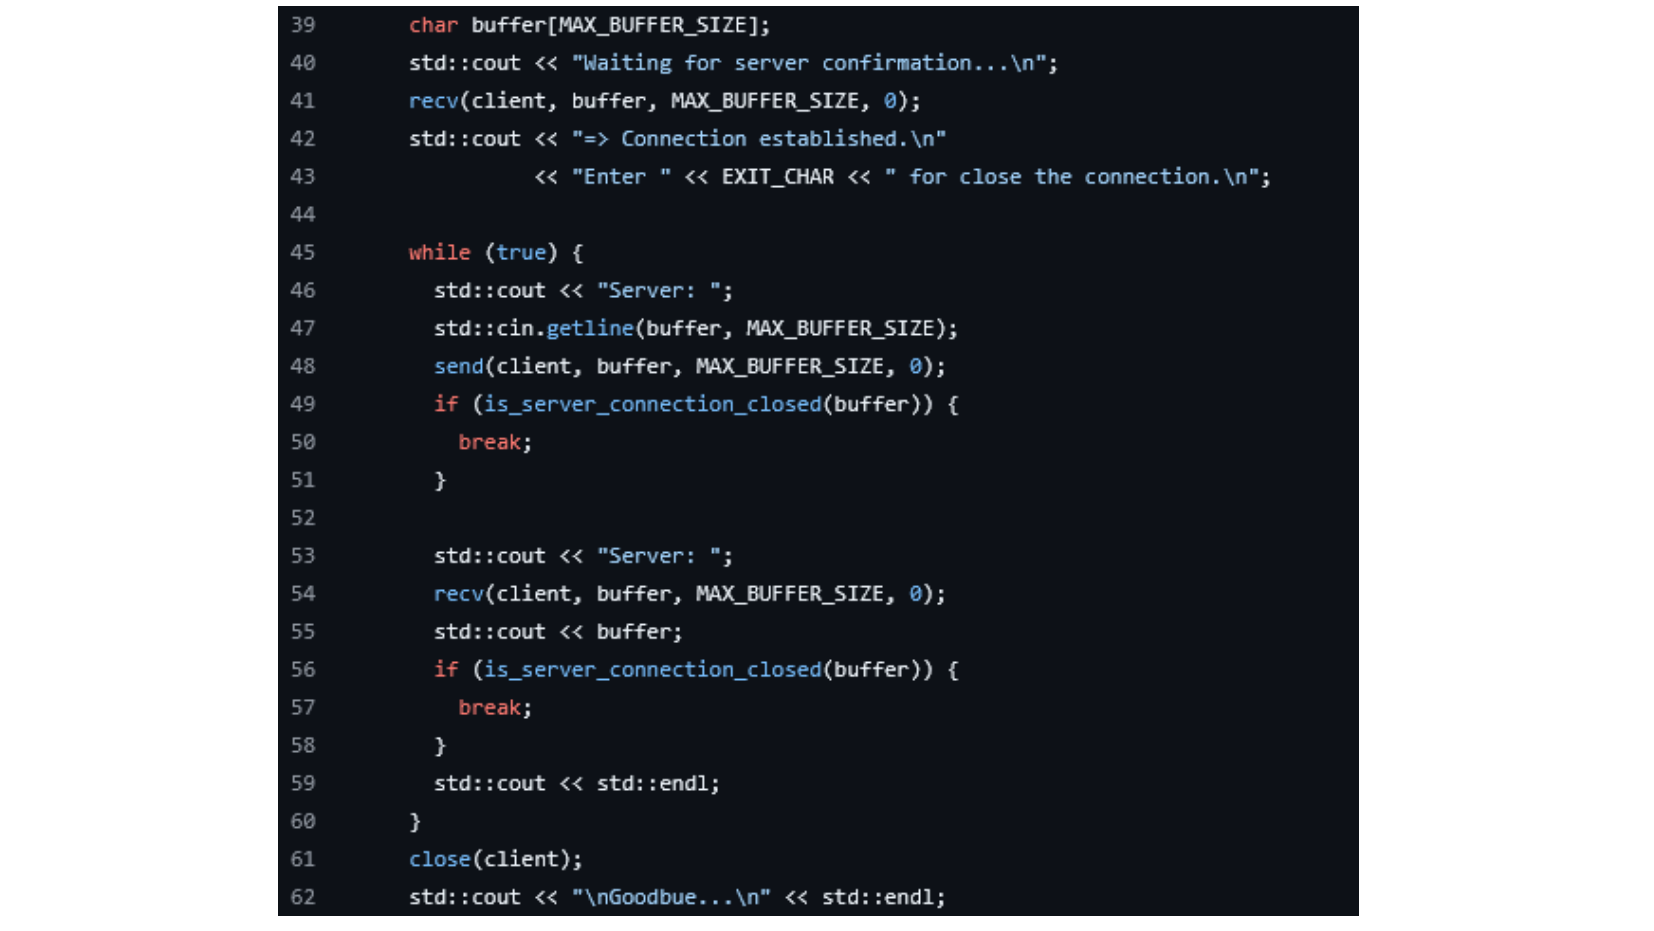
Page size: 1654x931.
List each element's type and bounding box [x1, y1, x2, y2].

picture [278, 6, 1359, 916]
